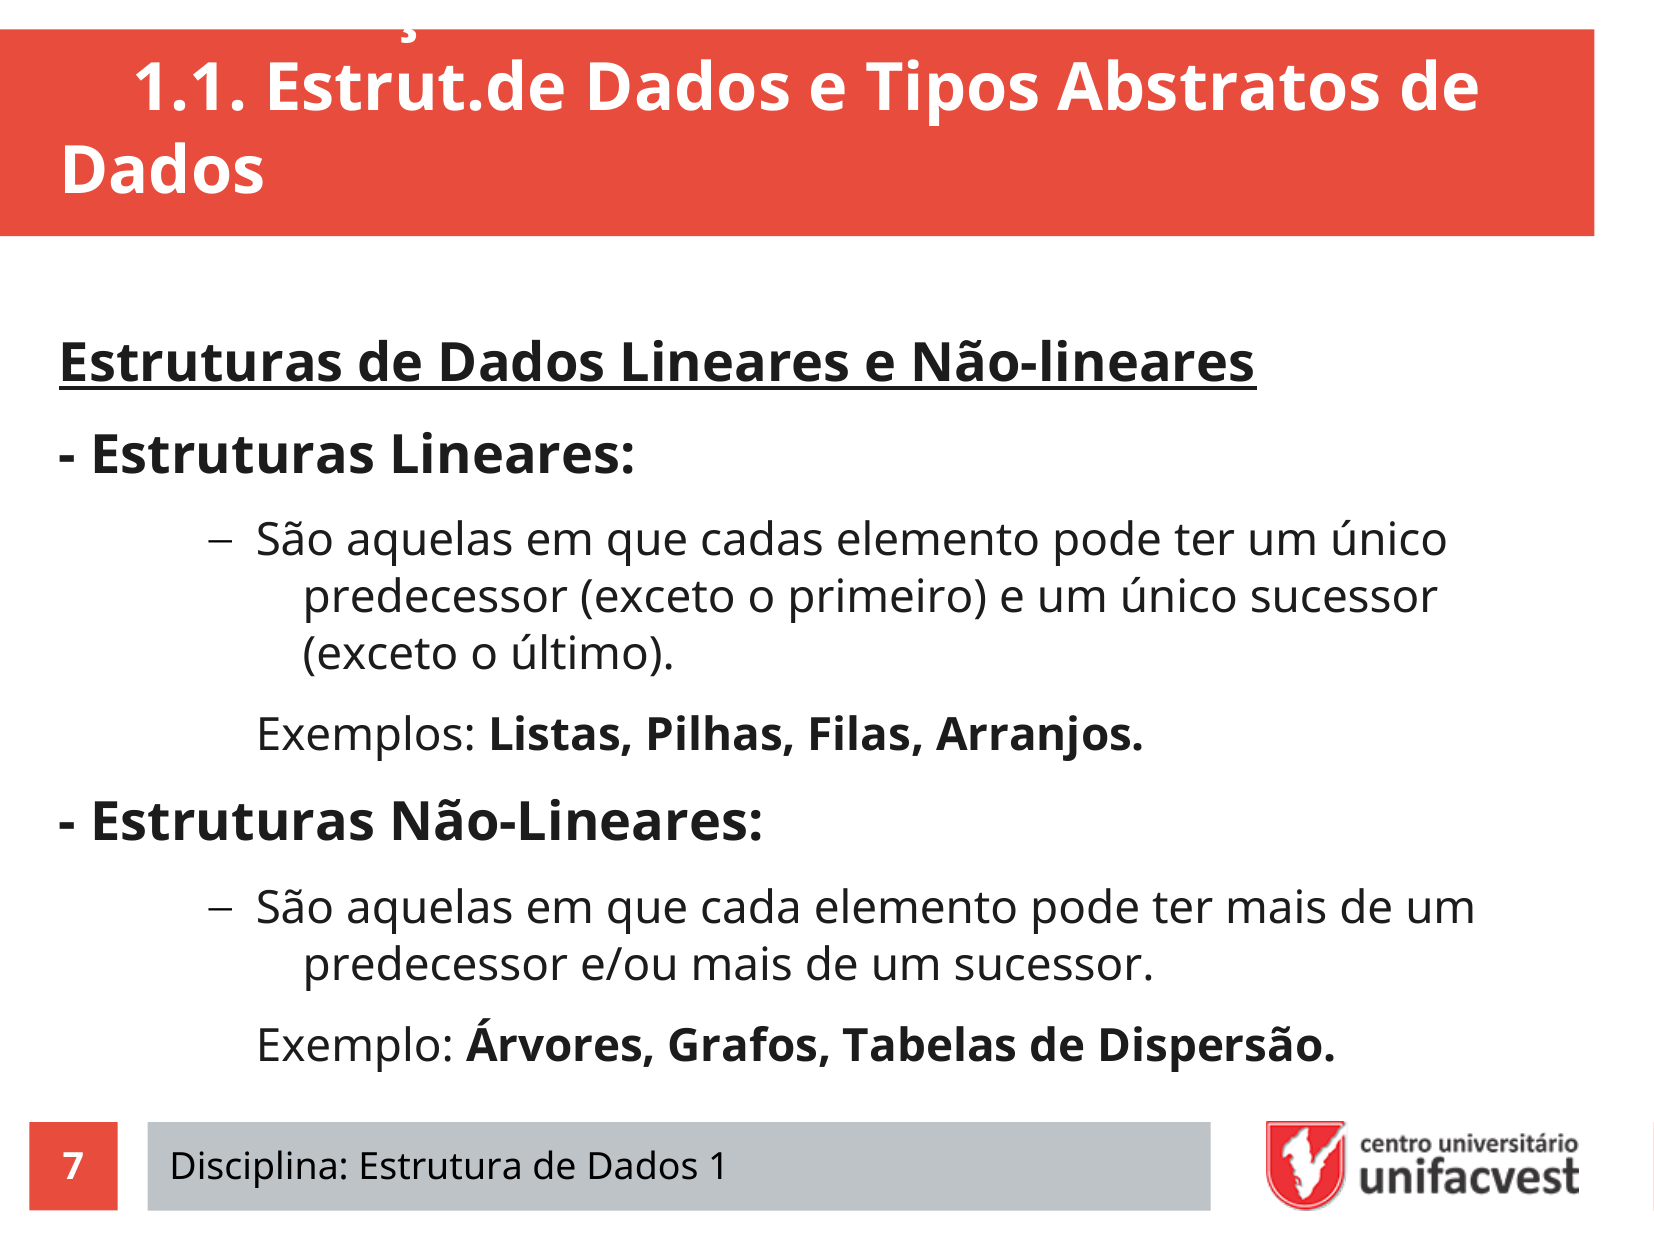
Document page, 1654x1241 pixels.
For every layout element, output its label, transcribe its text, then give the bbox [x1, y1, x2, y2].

text_box [1238, 1120, 1654, 1212]
title 1. Introdução 1.1. Estrut.de Dados e Tipos Abstratos de Dados [59, 59, 1595, 207]
list Estruturas de Dados Lineares e Não-lineares - Estruturas Lineares: São aquelas em que cadas elemento pode ter um único predecessor (exceto o primeiro) e um único sucessor (exceto o último). Exemplos: Listas, Pilhas, Filas, Arranjos. - Estruturas Não-Lineares: São aquelas em que cada elemento pode ter mais de um predecessor e/ou mais de um sucessor. Exemplo: Árvores, Grafos, Tabelas de Dispersão. [59, 324, 1566, 1093]
text_box Disciplina: Estrutura de Dados 1 [154, 1132, 1205, 1196]
picture [1266, 1121, 1579, 1211]
